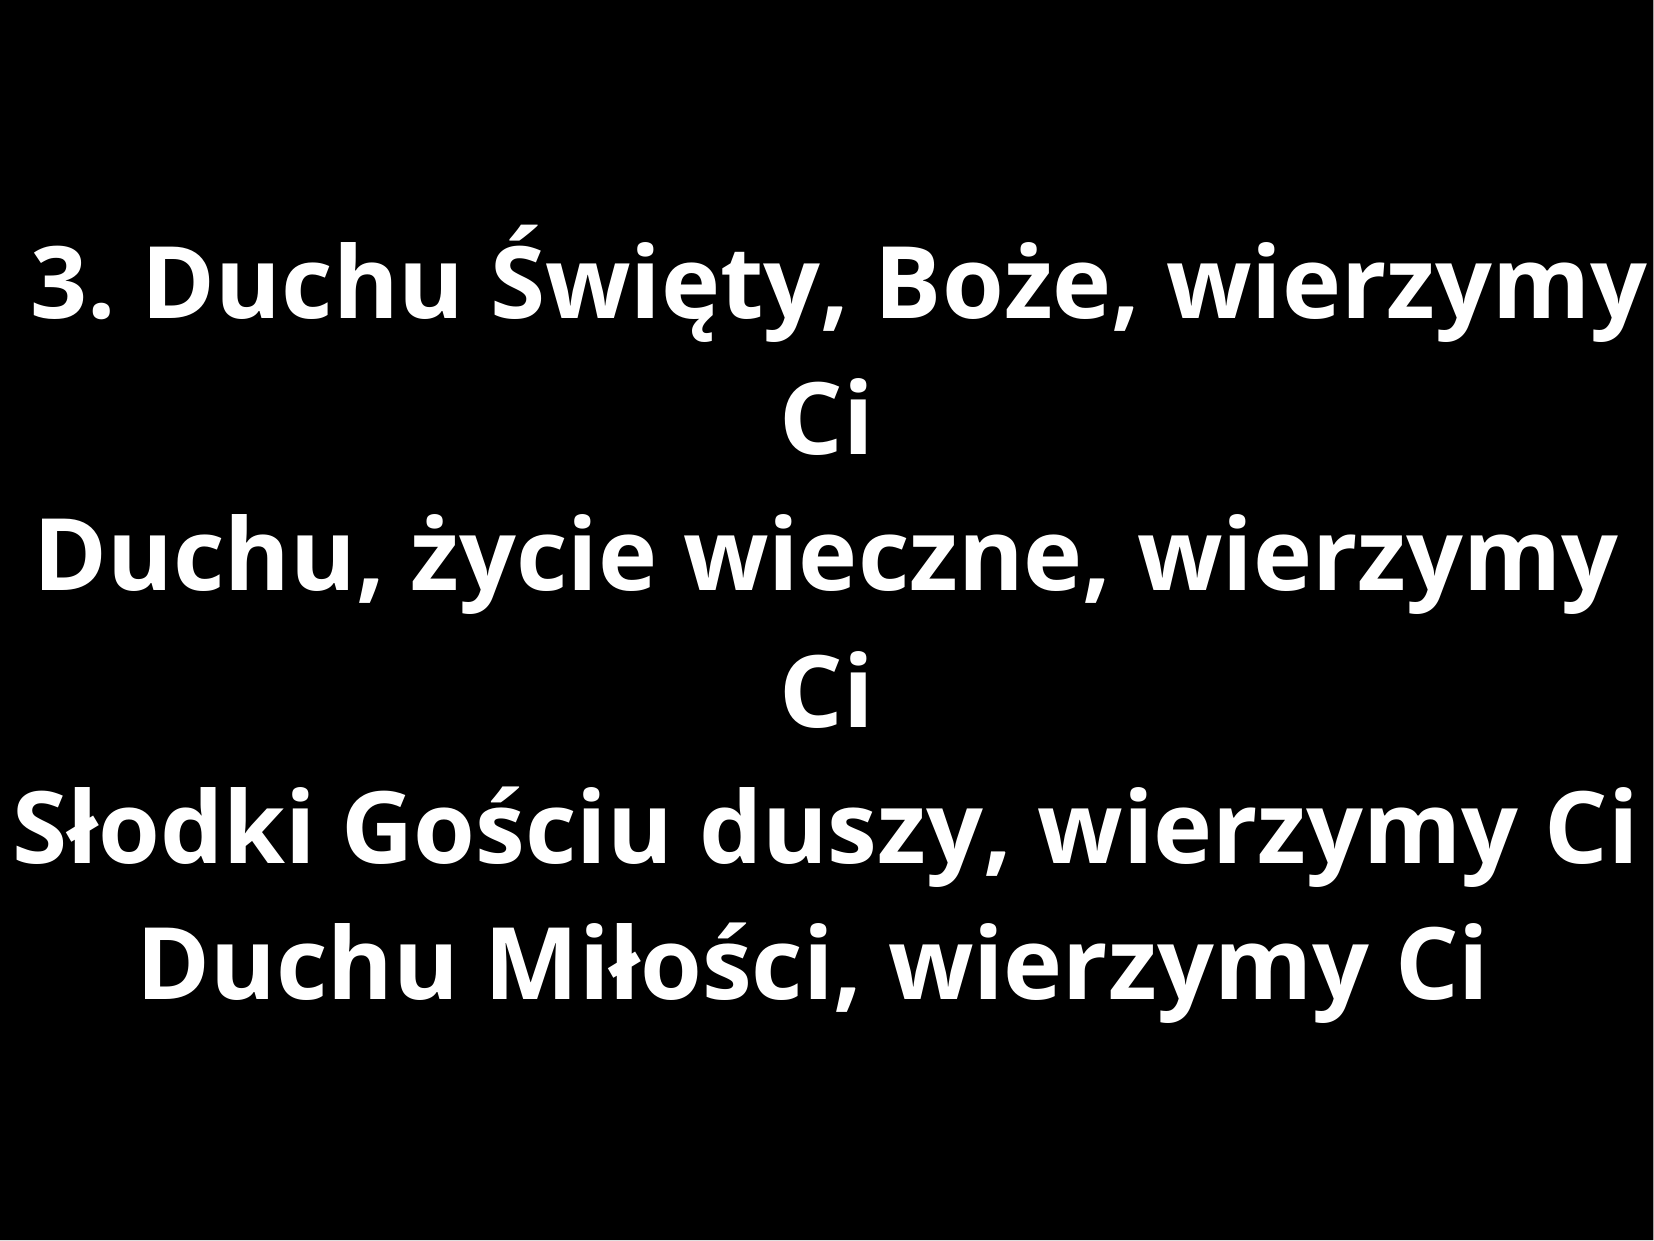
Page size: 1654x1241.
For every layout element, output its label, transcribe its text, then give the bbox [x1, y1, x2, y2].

title 3. Duchu Święty, Boże, wierzymy Ci Duchu, życie wieczne, wierzymy Ci Słodki Gościu duszy, wierzymy Ci Duchu Miłości, wierzymy Ci [0, 0, 1654, 1241]
